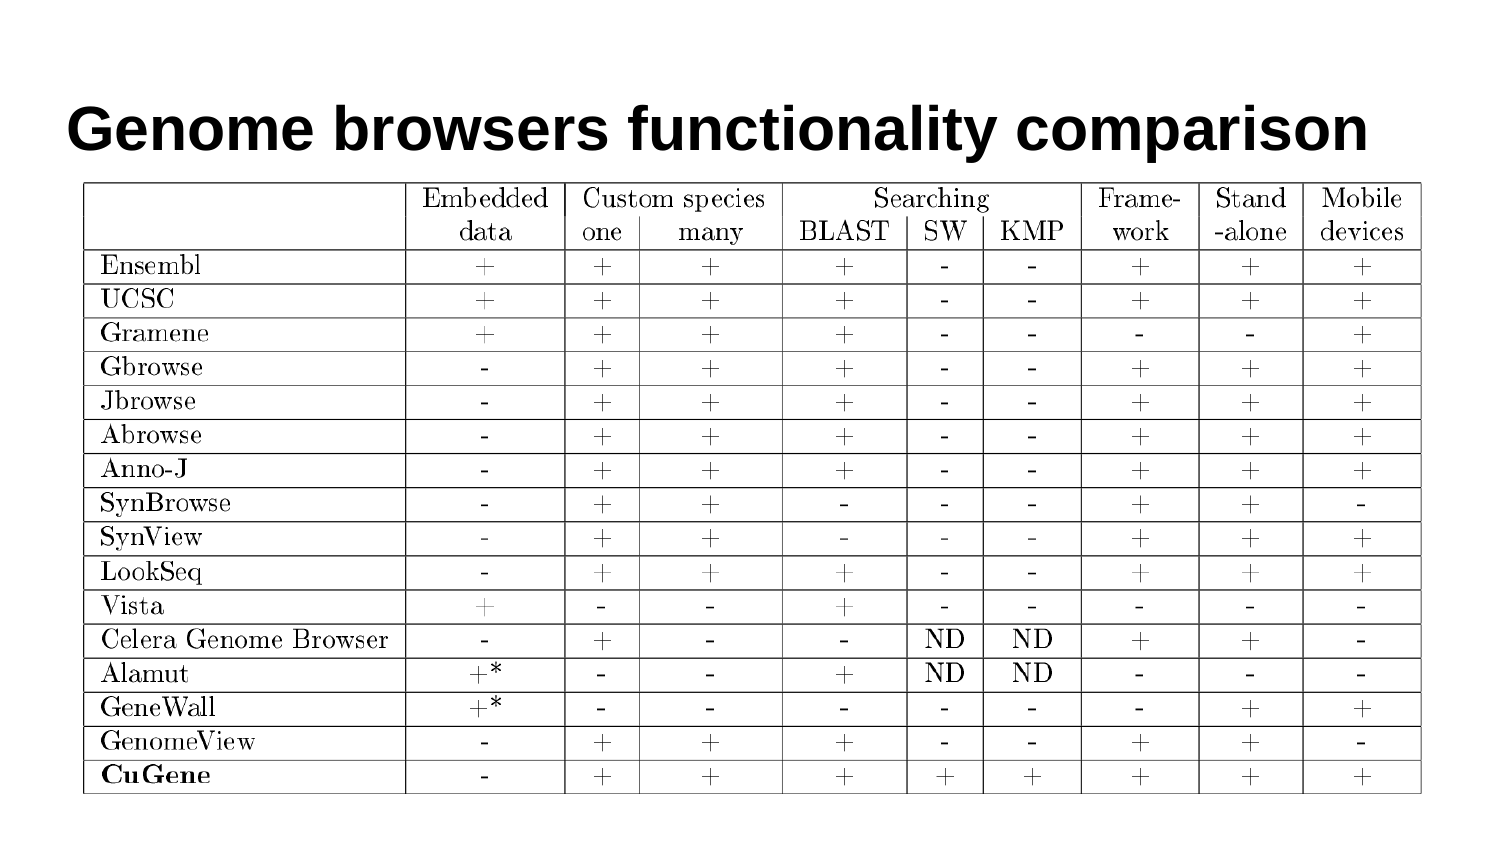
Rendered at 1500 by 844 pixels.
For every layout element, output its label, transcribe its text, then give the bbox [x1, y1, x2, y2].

title Genome browsers functionality comparison [51, 72, 1449, 176]
picture [77, 175, 1422, 794]
